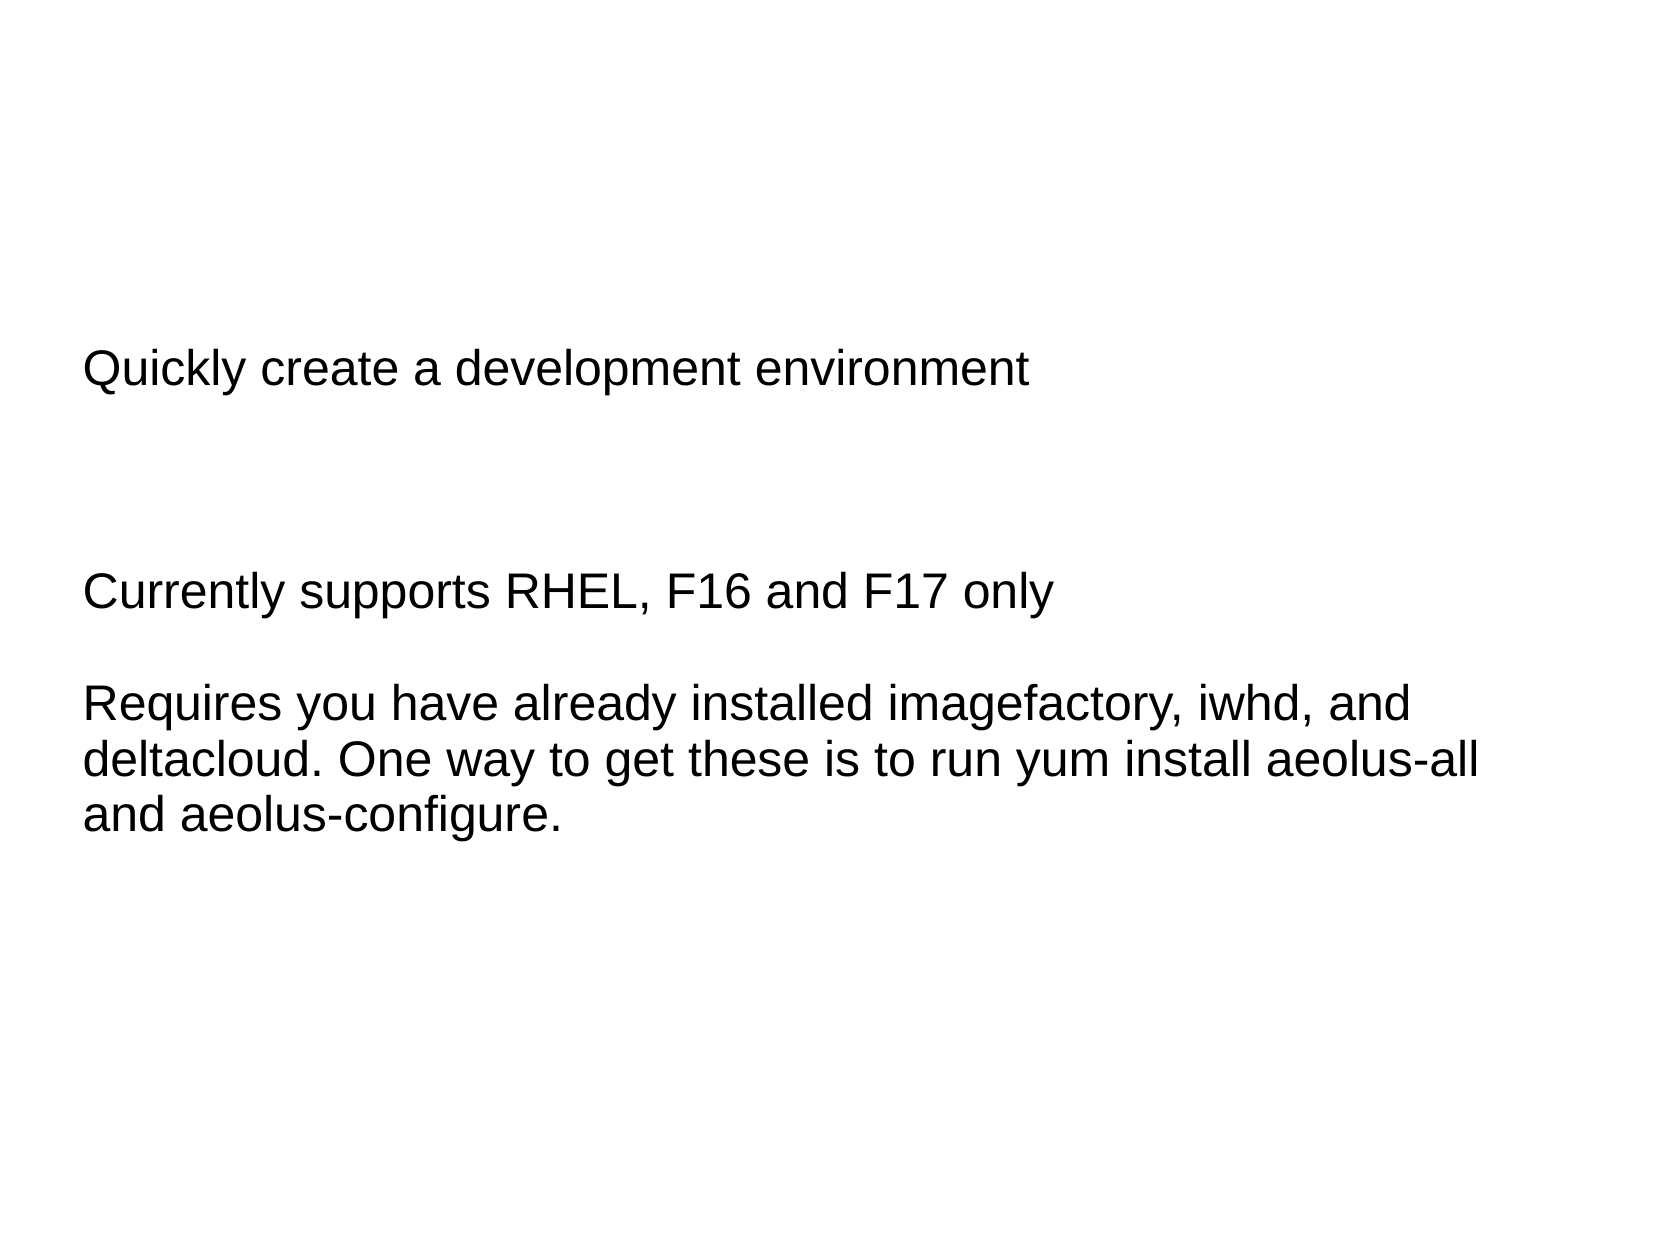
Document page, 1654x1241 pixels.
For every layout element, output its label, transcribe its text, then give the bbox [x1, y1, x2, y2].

subtitle Quickly create a development environment Currently supports RHEL, F16 and F17 only Requires you have already installed imagefactory, iwhd, and deltacloud. One way to get these is to run yum install aeolus-all and aeolus-configure. [82, 289, 1538, 1010]
